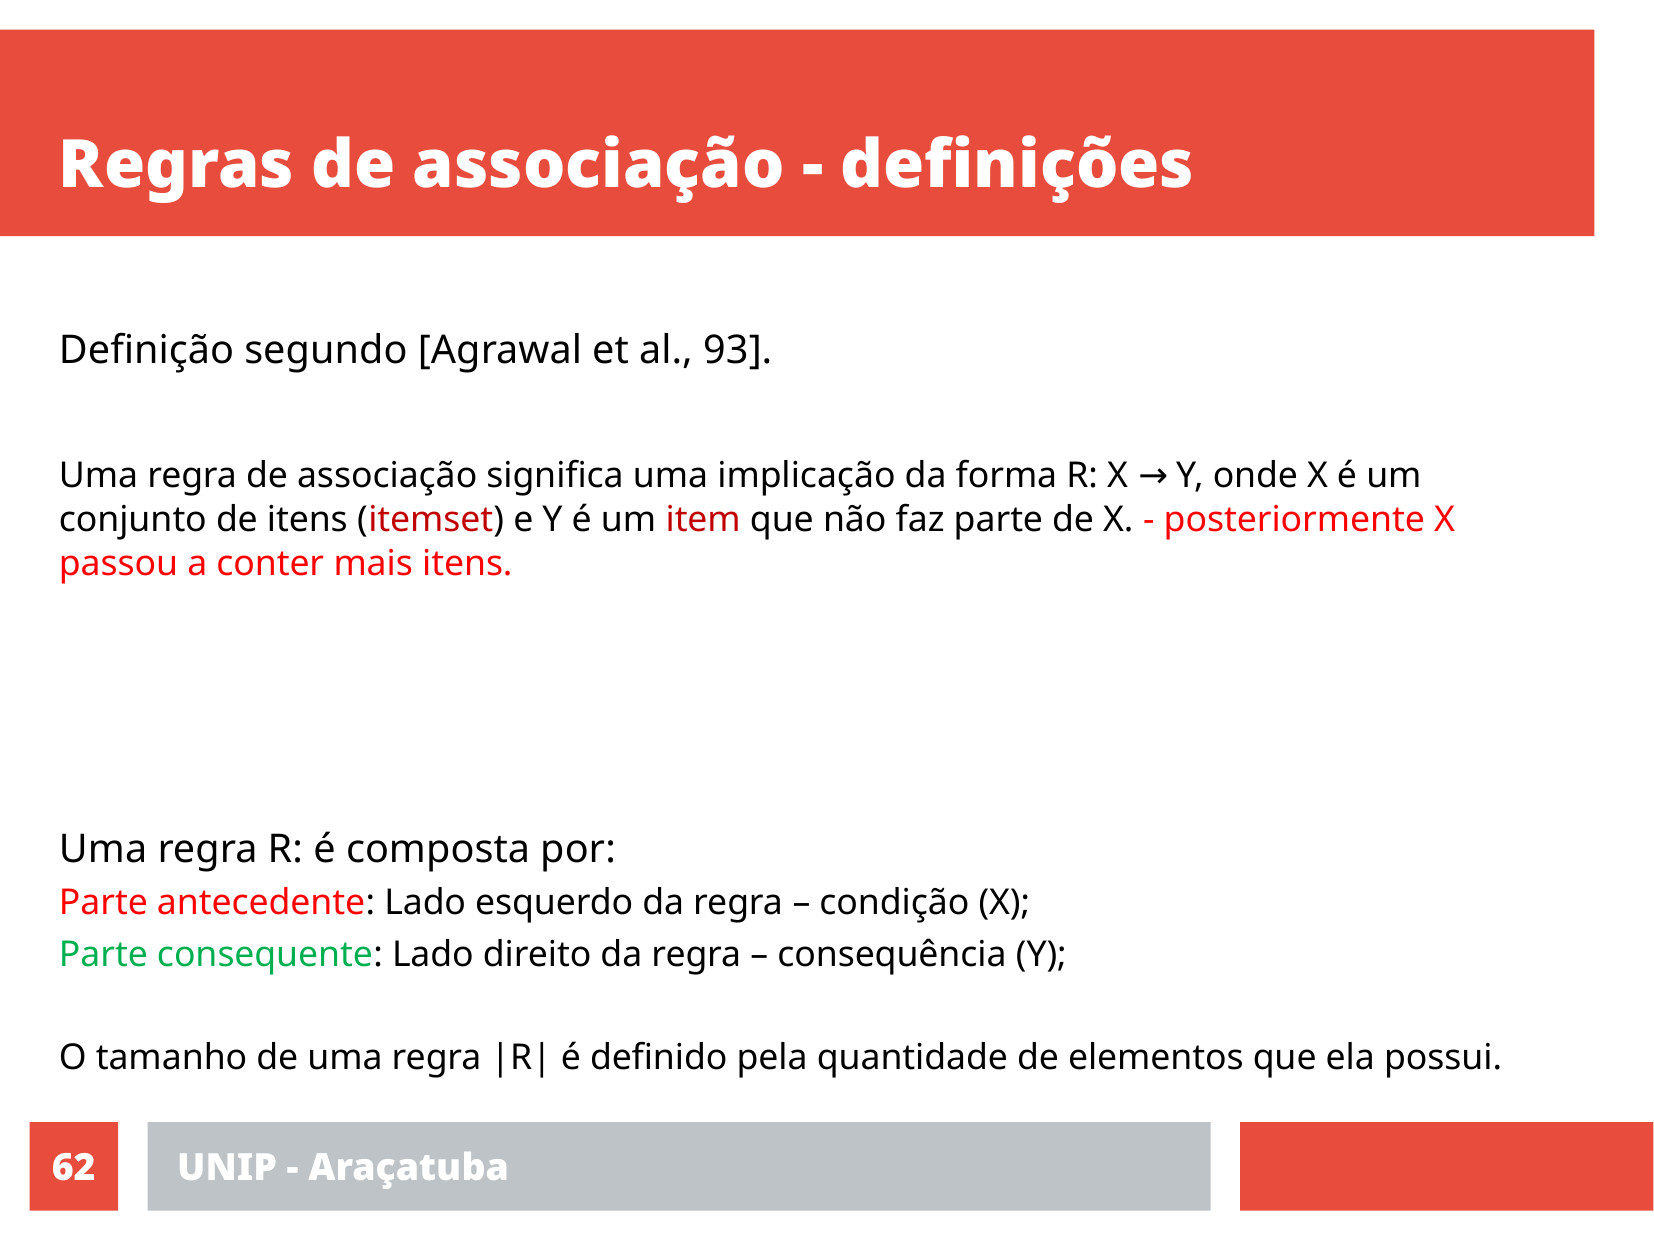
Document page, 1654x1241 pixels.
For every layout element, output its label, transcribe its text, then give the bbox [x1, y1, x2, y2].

list Definição segundo [Agrawal et al., 93]. Uma regra de associação significa uma implicação da forma R: X → Y, onde X é um conjunto de itens (itemset) e Y é um item que não faz parte de X. - posteriormente X passou a conter mais itens. Uma regra R: é composta por: Parte antecedente: Lado esquerdo da regra – condição (X); Parte consequente: Lado direito da regra – consequência (Y); O tamanho de uma regra |R| é definido pela quantidade de elementos que ela possui. [59, 324, 1565, 1093]
title Regras de associação - definições [59, 59, 1595, 207]
